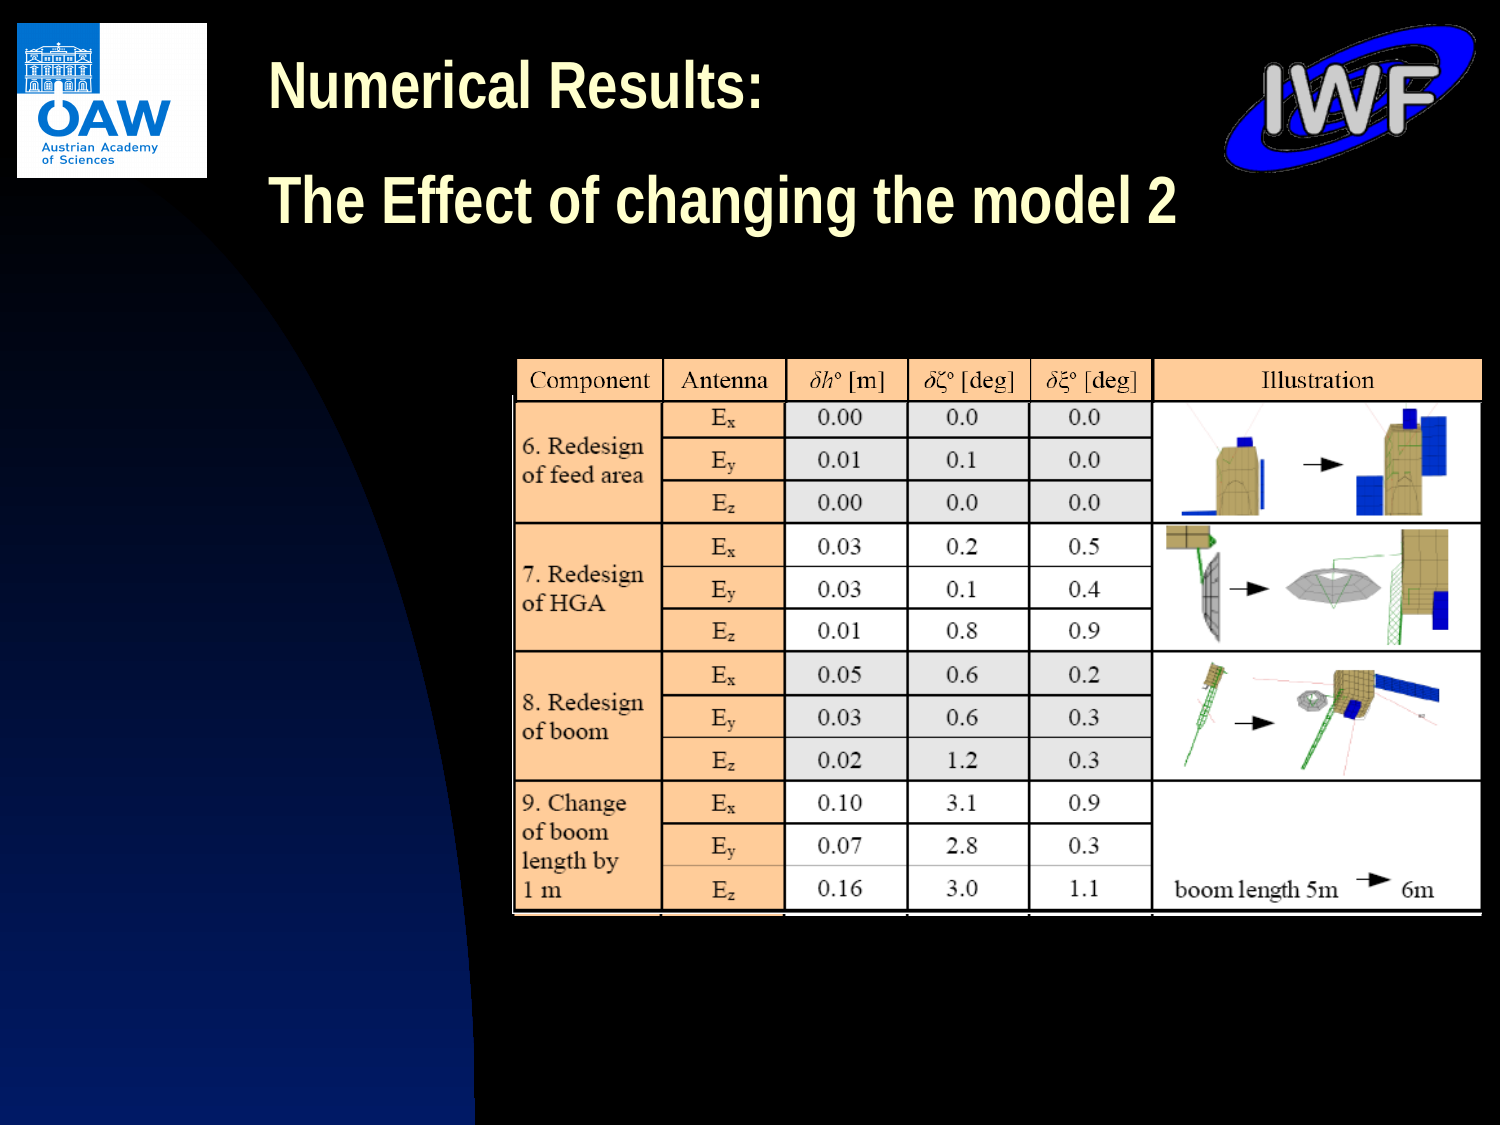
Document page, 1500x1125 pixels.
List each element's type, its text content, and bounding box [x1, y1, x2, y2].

title Numerical Results: The Effect of changing the model 2 [253, 19, 1441, 226]
picture [512, 356, 1484, 916]
picture [17, 23, 207, 178]
picture [1224, 24, 1476, 173]
